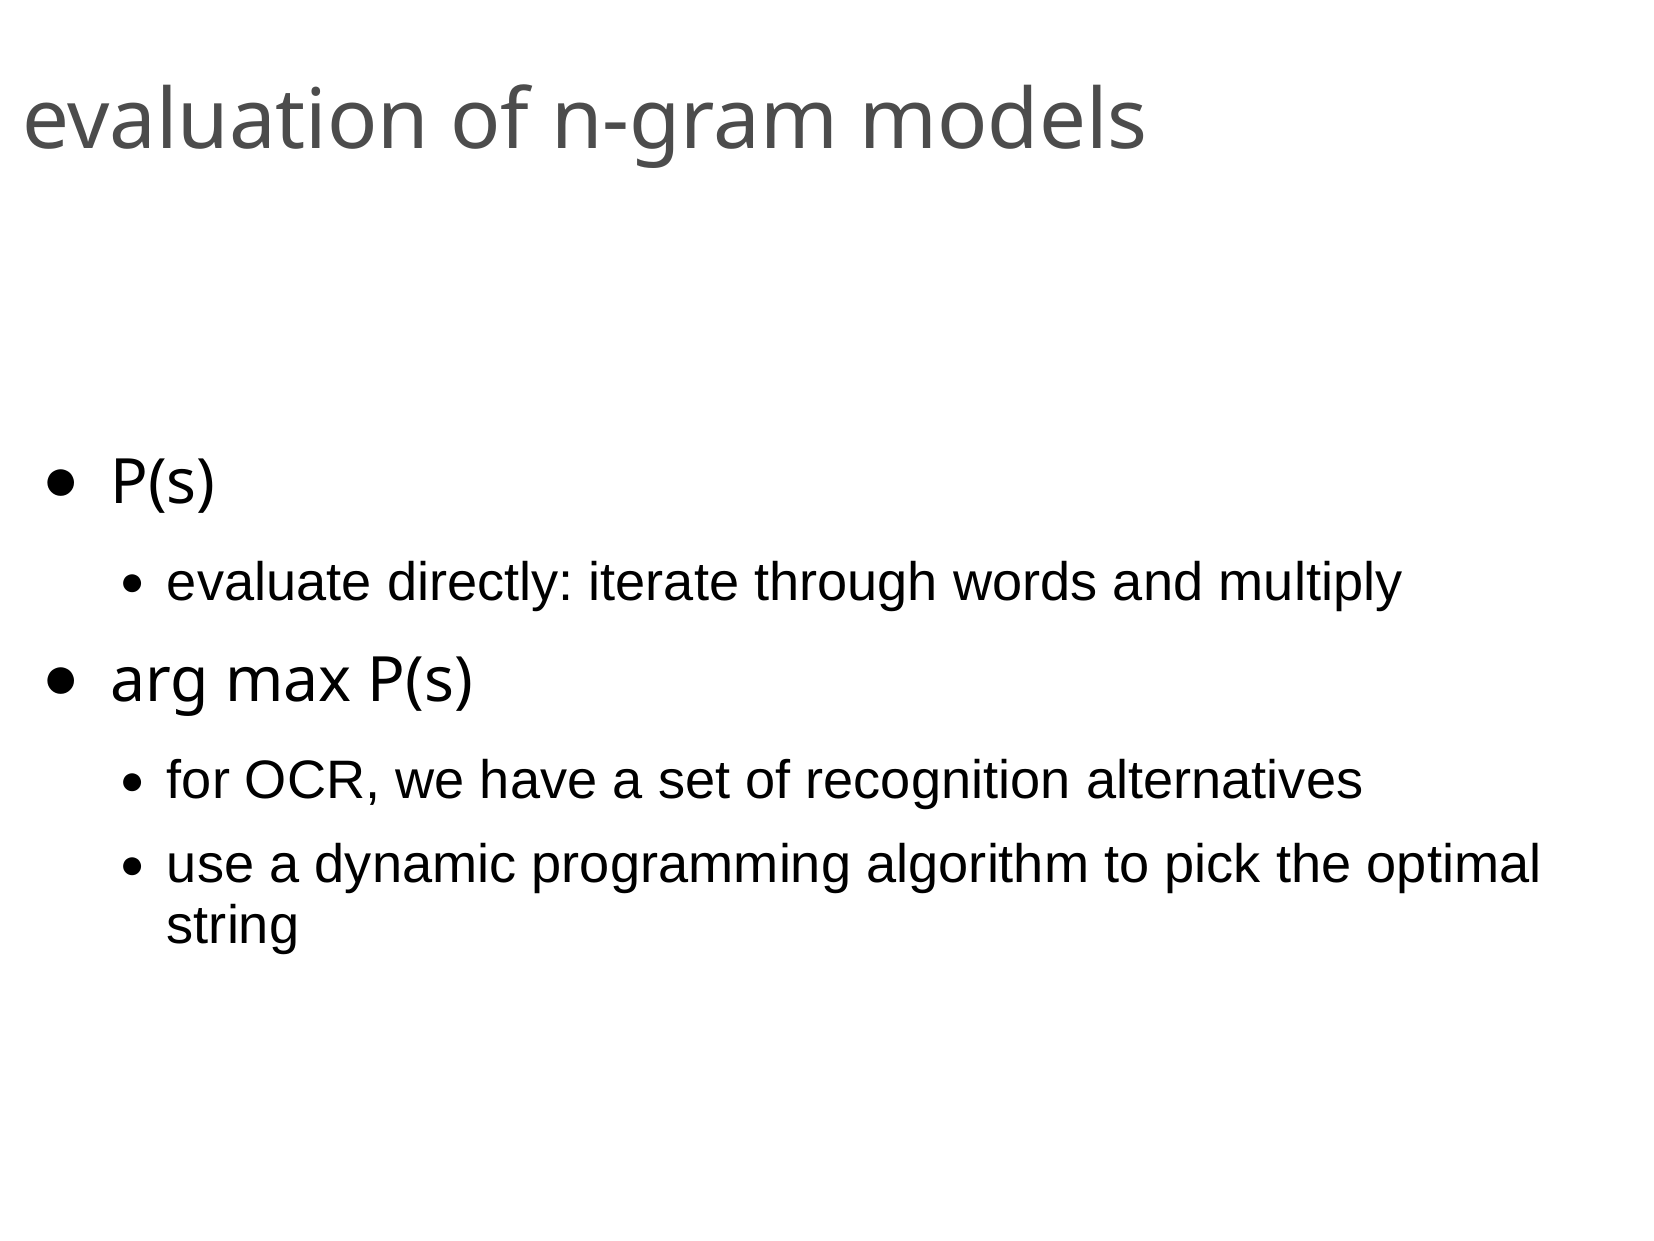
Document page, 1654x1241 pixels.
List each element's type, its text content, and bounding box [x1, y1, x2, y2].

title evaluation of n-gram models [22, 26, 1654, 205]
list P(s) evaluate directly: iterate through words and multiply arg max P(s) for OCR, we have a set of recognition alternatives use a dynamic programming algorithm to pick the optimal string [25, 233, 1654, 1158]
